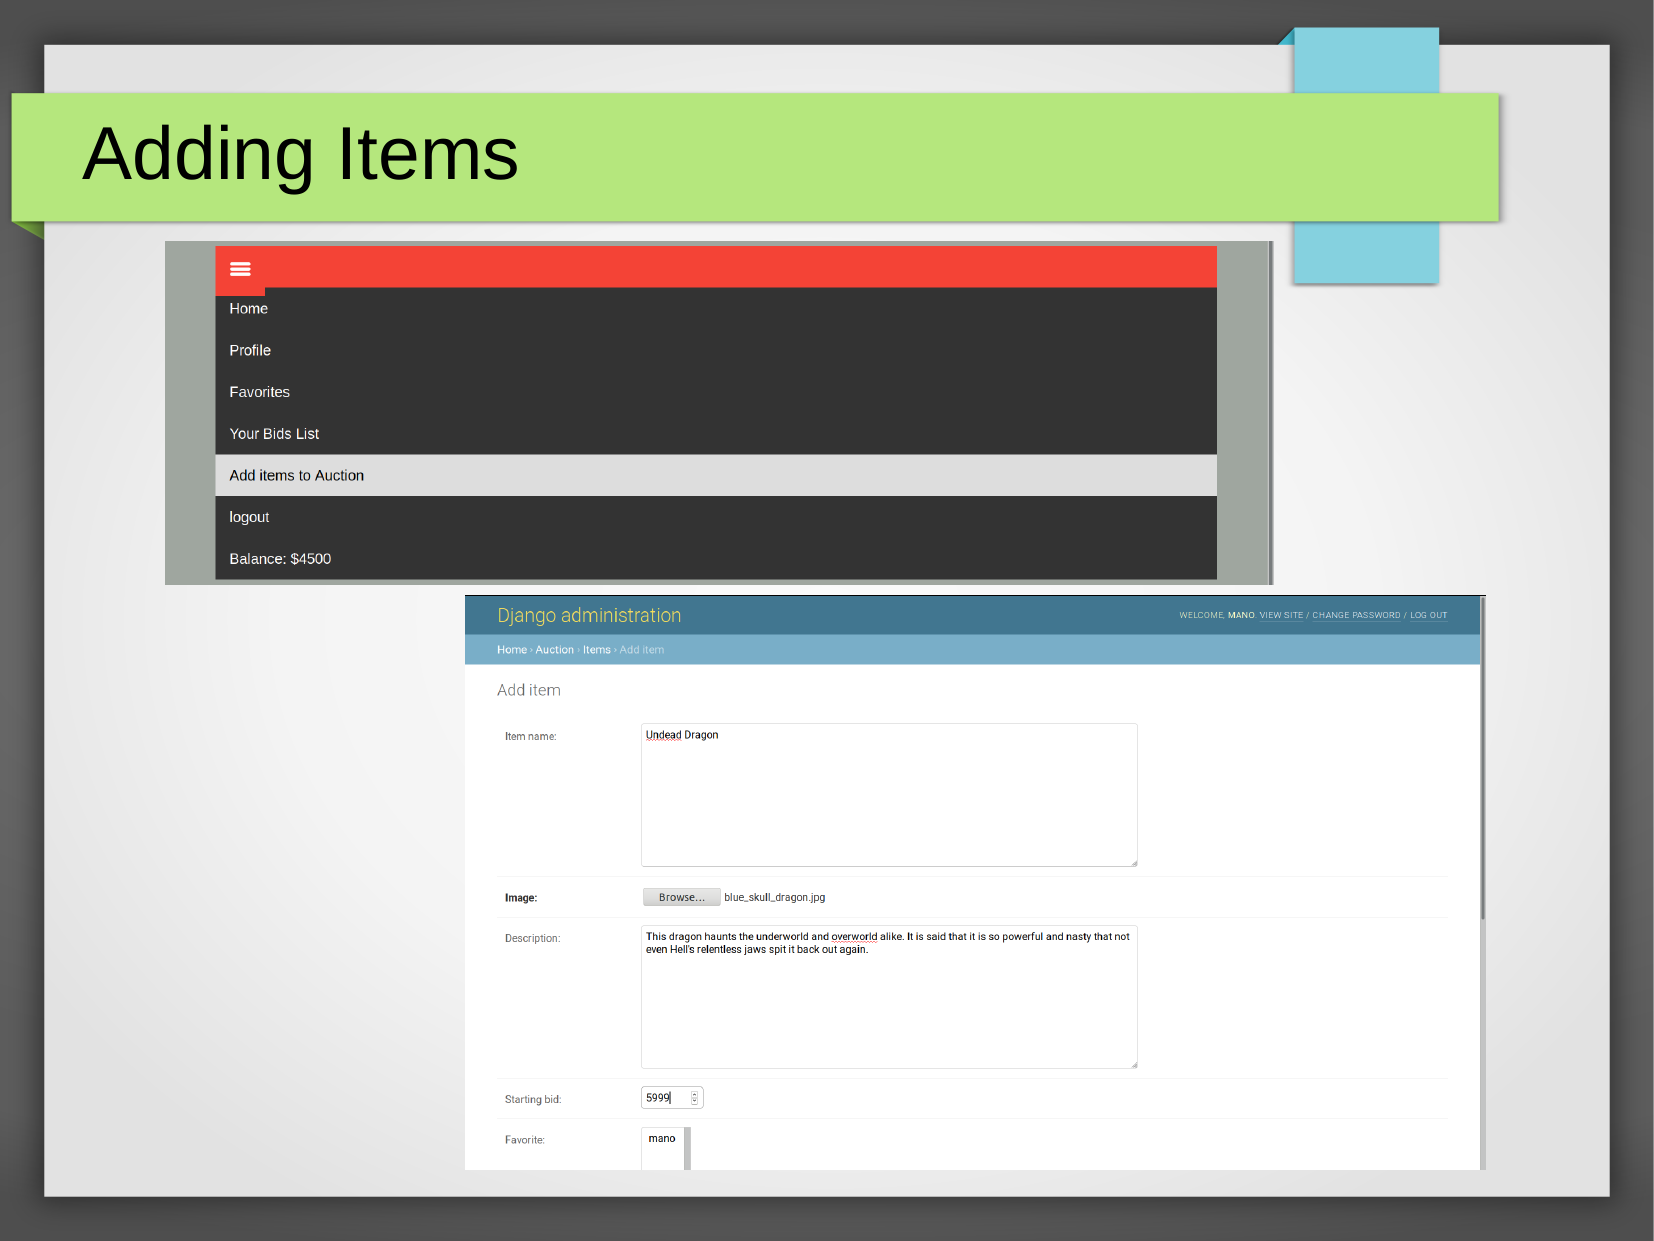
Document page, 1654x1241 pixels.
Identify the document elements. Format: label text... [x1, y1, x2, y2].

title Adding Items [82, 94, 1264, 213]
picture [0, 0, 1654, 1241]
